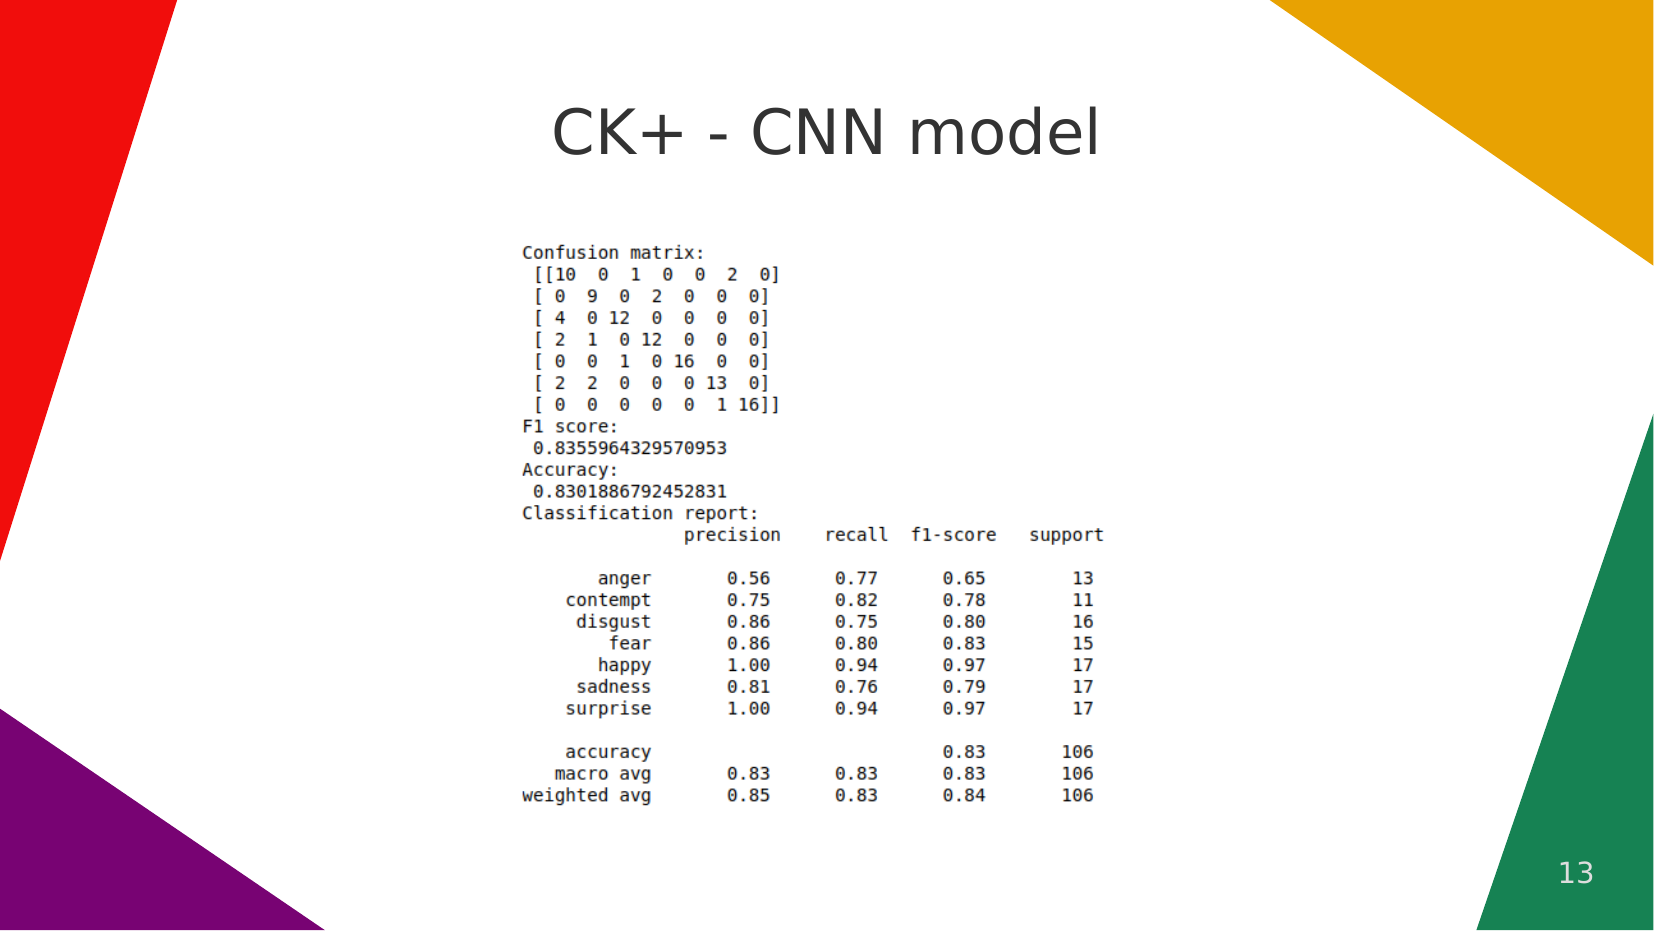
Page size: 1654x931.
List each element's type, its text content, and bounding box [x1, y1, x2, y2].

title CK+ - CNN model [118, 59, 1536, 207]
picture [505, 236, 1148, 827]
